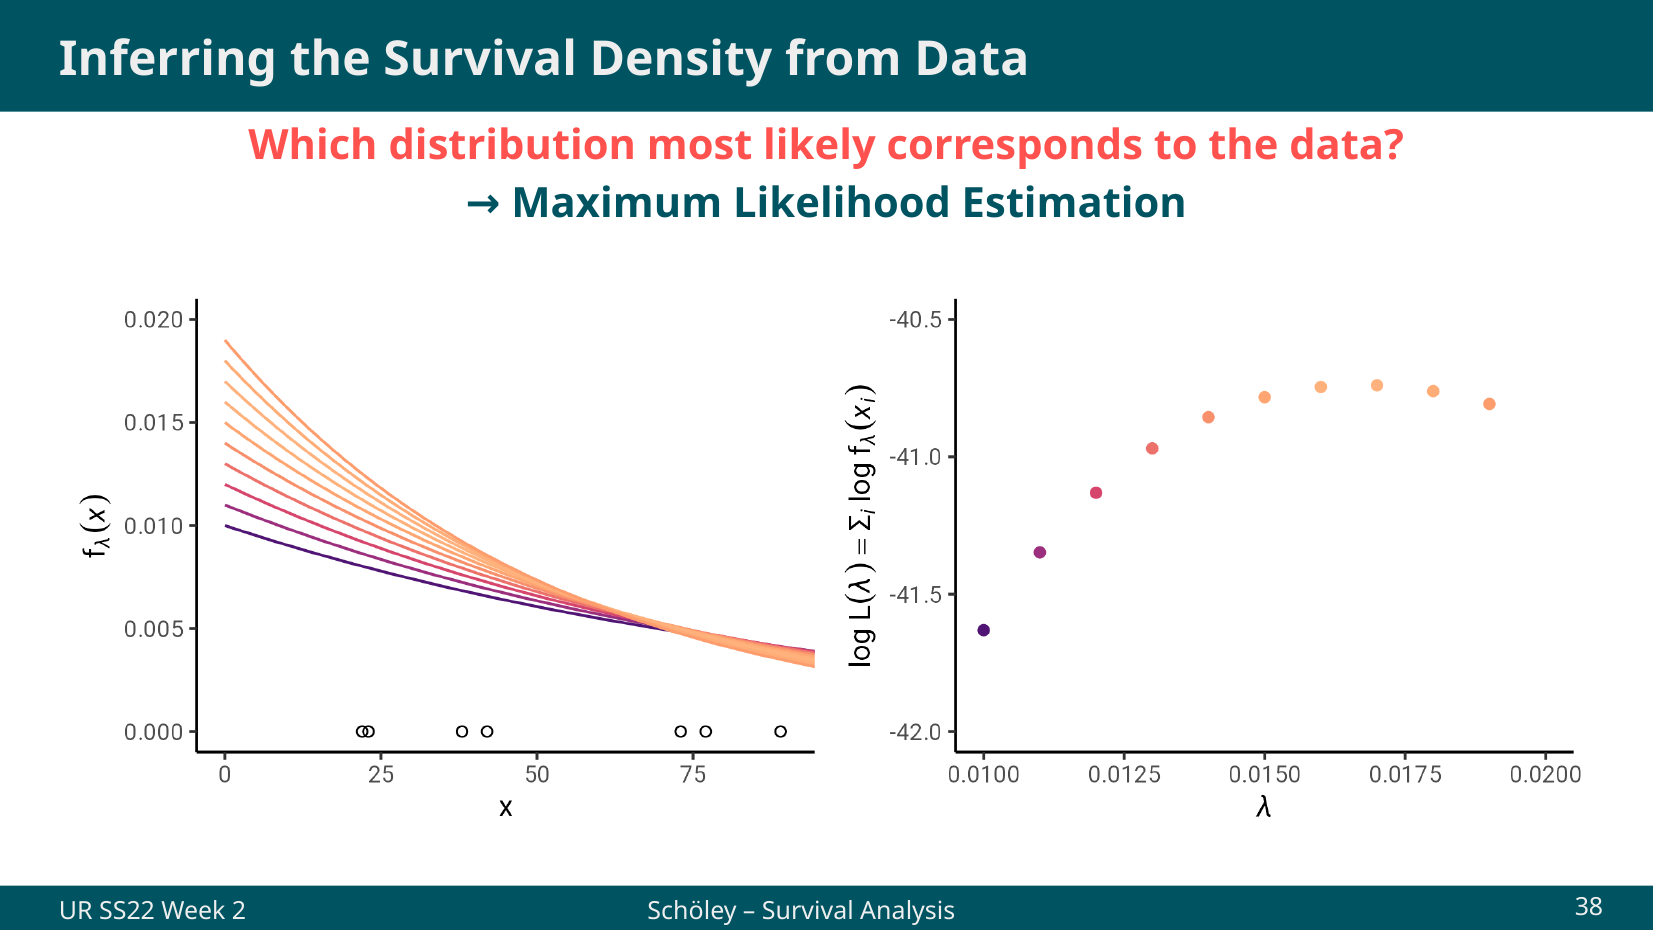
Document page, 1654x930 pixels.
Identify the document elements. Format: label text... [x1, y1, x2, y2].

picture [49, 269, 1603, 852]
text_box Which distribution most likely corresponds to the data? → Maximum Likelihood Estimation [19, 107, 1634, 310]
title Inferring the Survival Density from Data [58, 0, 1594, 107]
